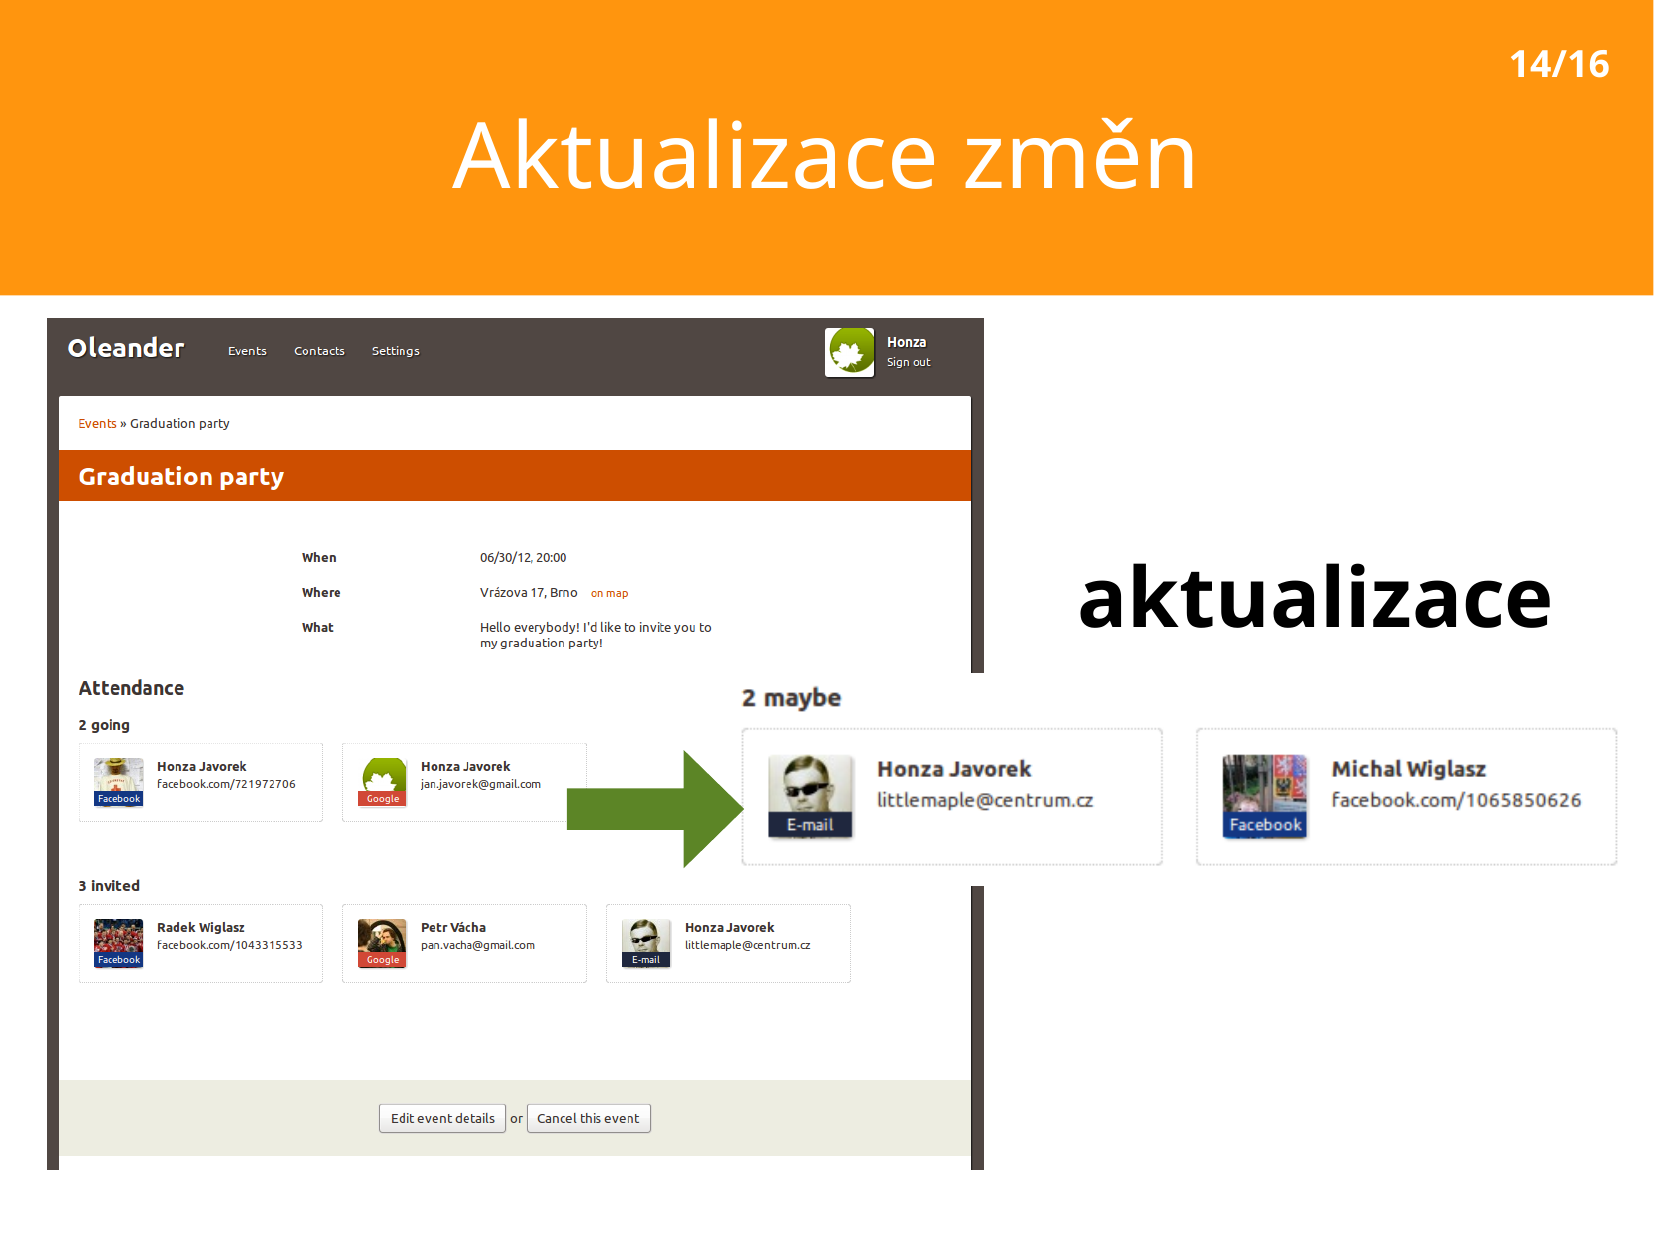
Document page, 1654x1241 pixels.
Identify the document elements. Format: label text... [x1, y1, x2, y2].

text_box aktualizace [1062, 531, 1654, 646]
title Aktualizace změn [82, 49, 1571, 257]
text_box [566, 750, 745, 869]
text_box [0, 0, 1654, 296]
text_box 14/16 [1493, 29, 1629, 89]
picture [47, 318, 1636, 1170]
